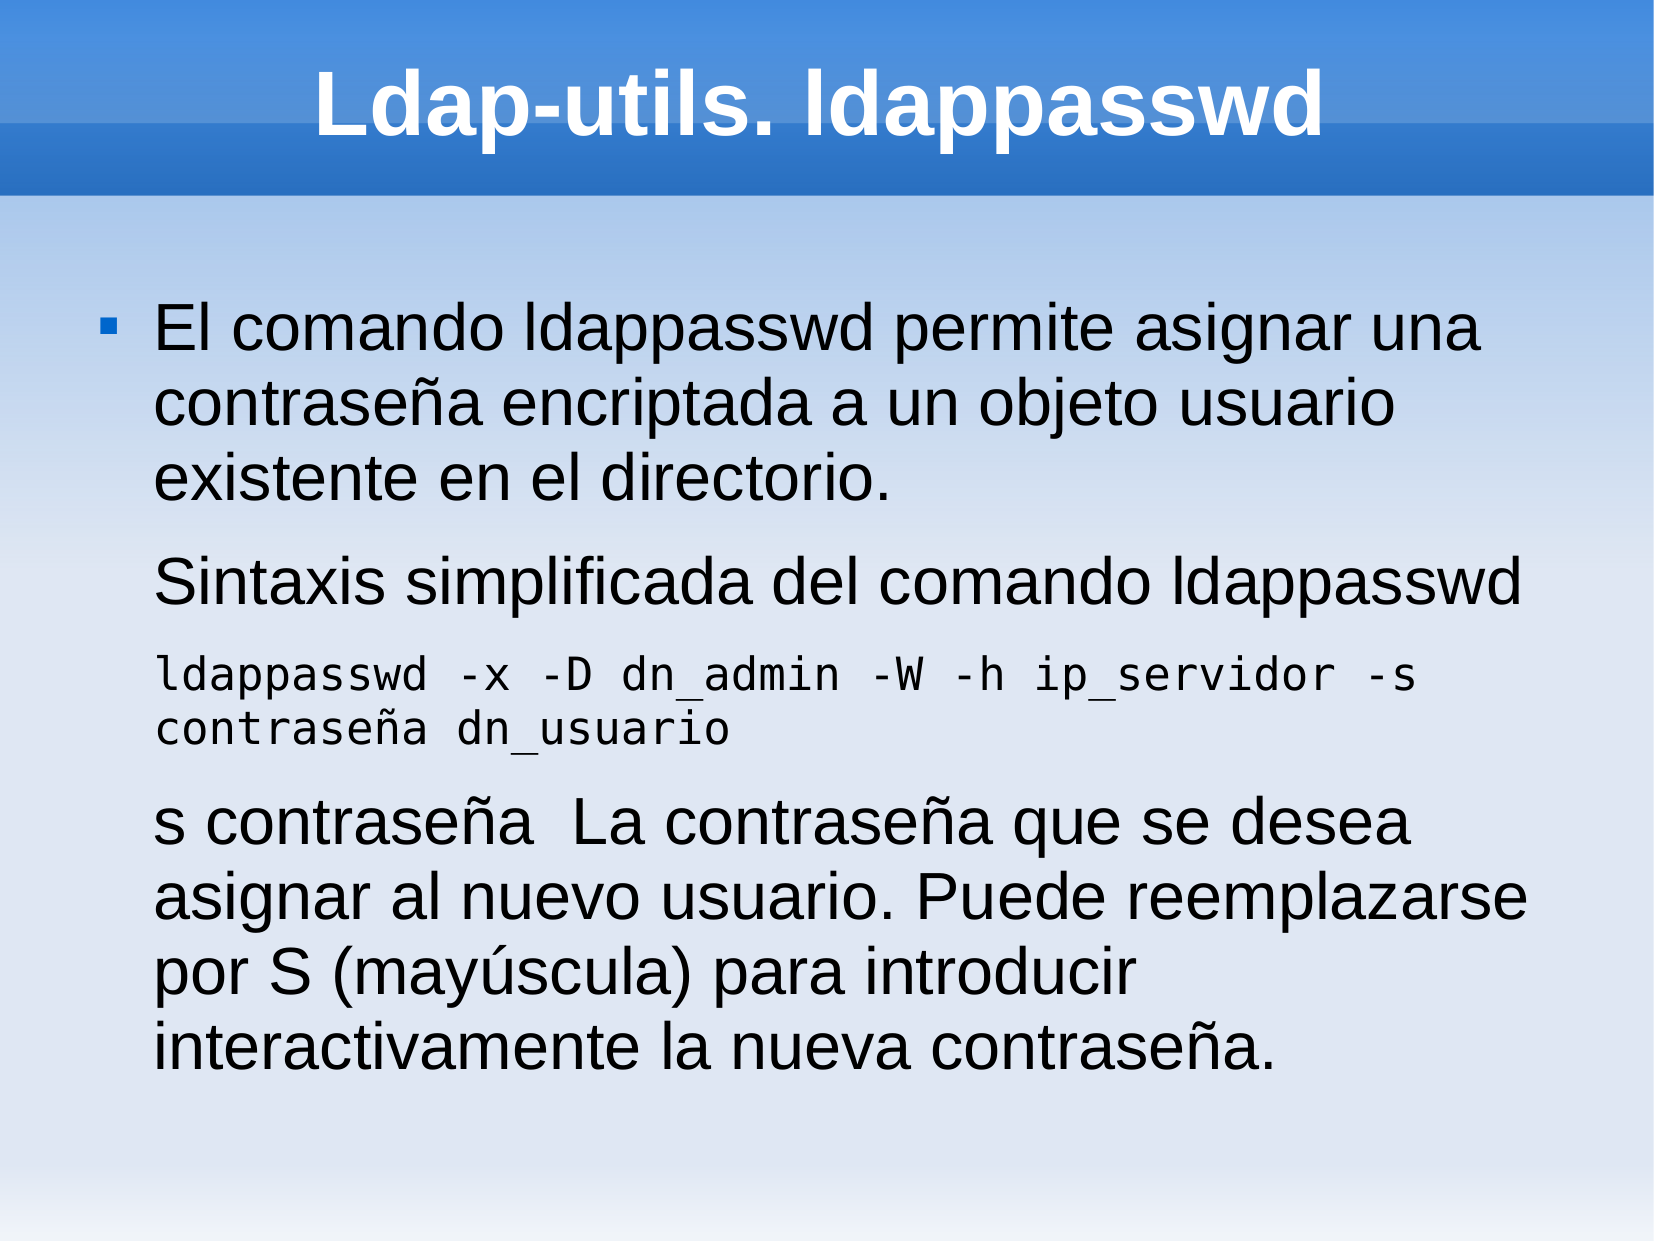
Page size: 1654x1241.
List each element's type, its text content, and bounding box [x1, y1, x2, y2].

title Ldap-utils. ldappasswd [76, 0, 1565, 208]
list El comando ldappasswd permite asignar una contraseña encriptada a un objeto usuario existente en el directorio. Sintaxis simplificada del comando ldappasswd ldappasswd -x -D dn_admin -W -h ip_servidor -s contraseña dn_usuario ­s contraseña La contraseña que se desea asignar al nuevo usuario. Puede reemplazarse por ­S (mayúscula) para introducir interactivamente la nueva contraseña. [82, 290, 1571, 1188]
picture [0, 0, 1654, 1241]
